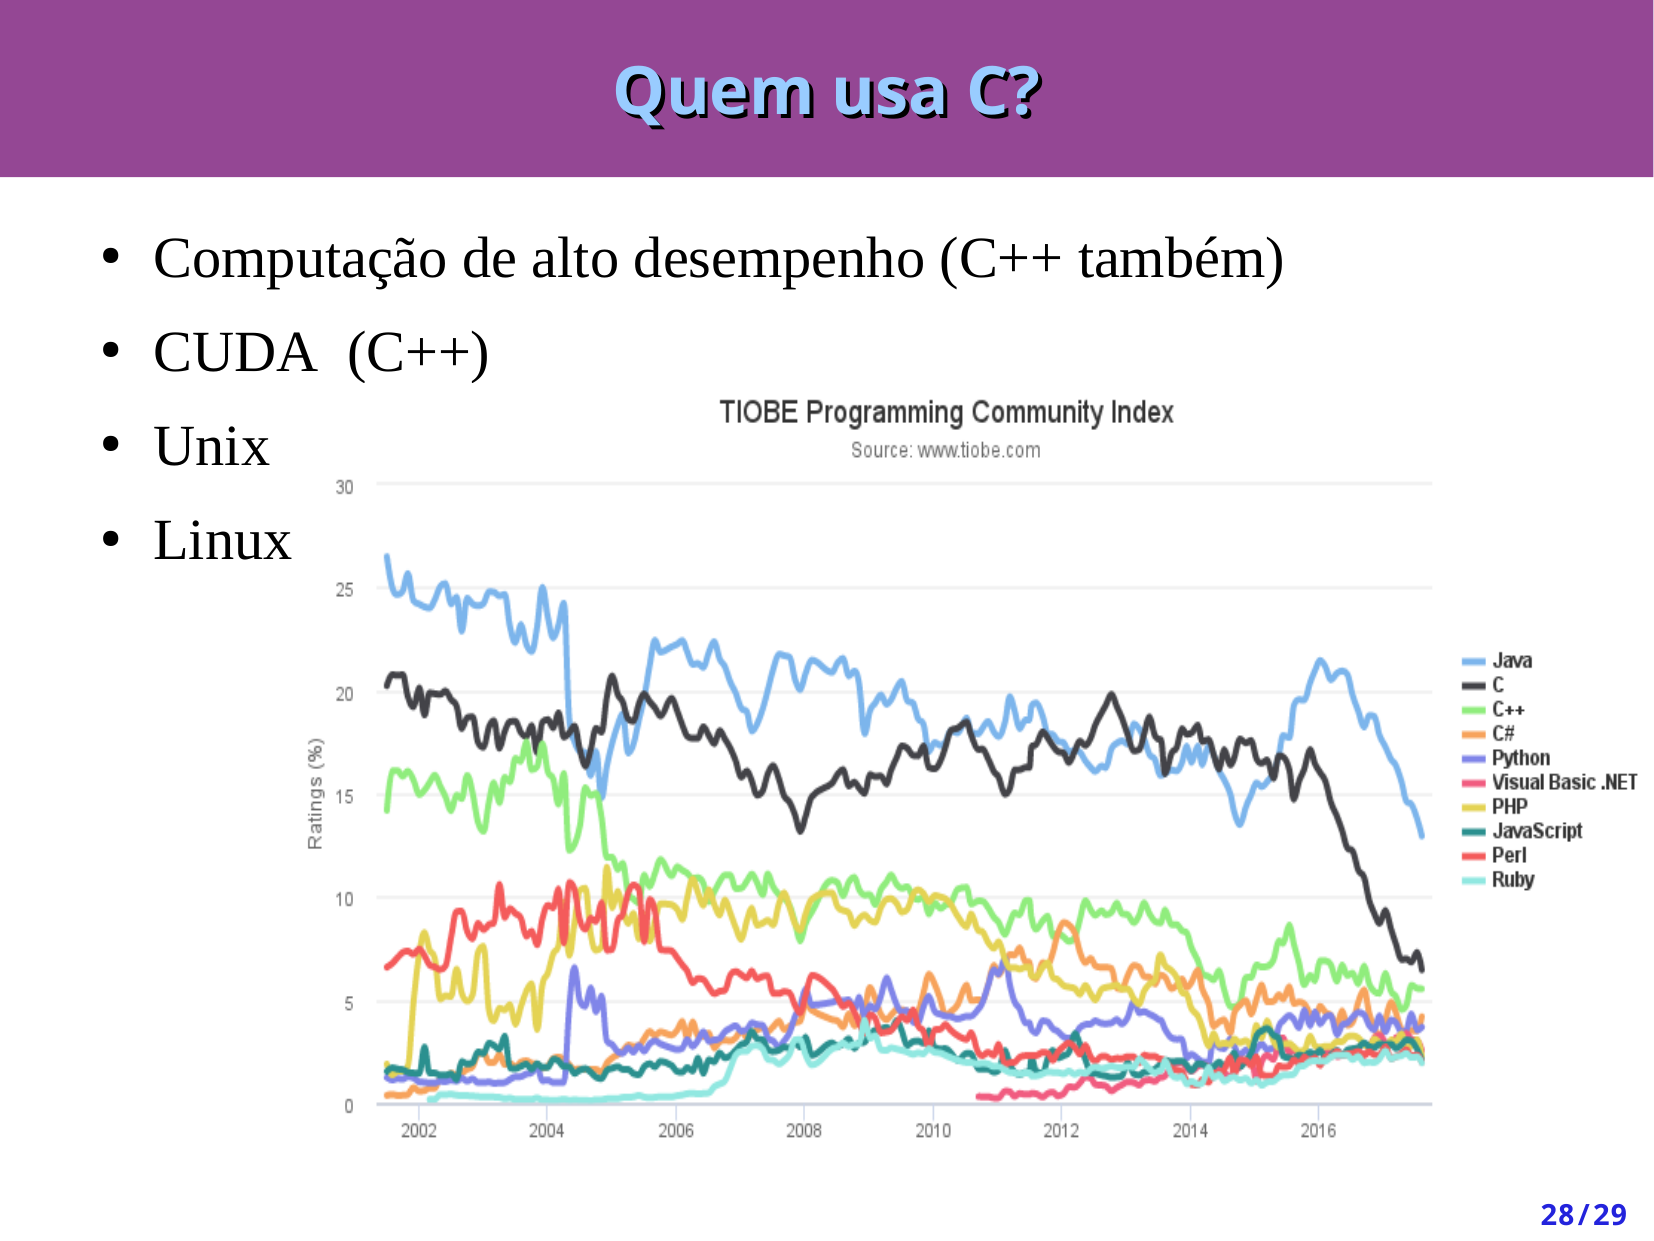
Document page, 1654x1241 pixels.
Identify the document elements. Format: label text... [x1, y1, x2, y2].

list Computação de alto desempenho (C++ também) CUDA (C++) Unix Linux [82, 225, 1571, 1044]
picture [295, 383, 1654, 1155]
title Quem usa C? [0, 0, 1654, 178]
